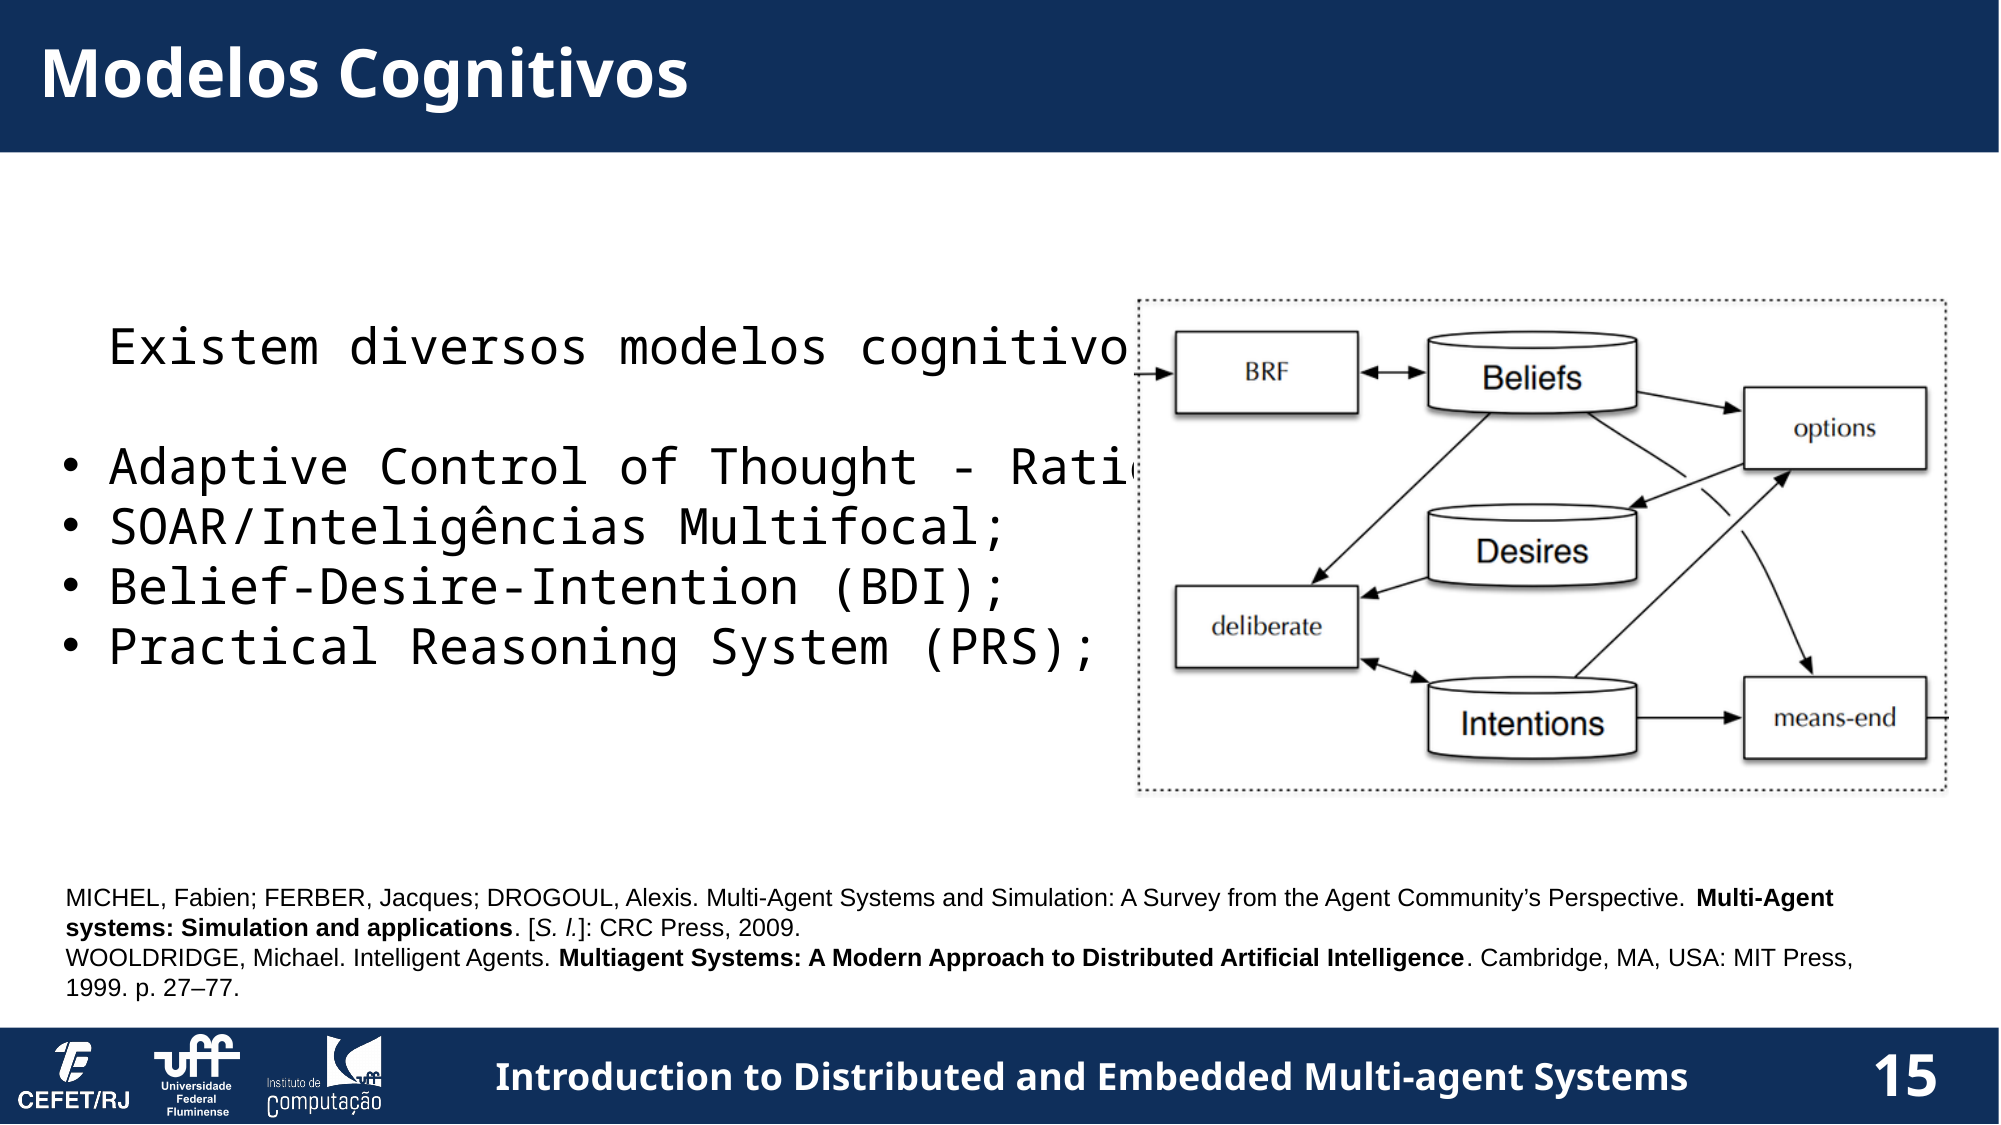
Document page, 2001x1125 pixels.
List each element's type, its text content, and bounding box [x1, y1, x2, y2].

picture [1133, 289, 1949, 798]
picture [265, 1039, 383, 1118]
picture [18, 1021, 129, 1125]
picture [153, 1039, 241, 1121]
text_box MICHEL, Fabien; FERBER, Jacques; DROGOUL, Alexis. Multi-Agent Systems and Simulation: A Survey from the Agent Community’s Perspective. Multi-Agent systems: Simulation and applications. [S. l.]: CRC Press, 2009. WOOLDRIDGE, Michael. Intelligent Agents. Multiagent Systems: A Modern Approach to Distributed Artificial Intelligence. Cambridge, MA, USA: MIT Press, 1999. p. 27–77. [50, 874, 1939, 1039]
text_box Existem diversos modelos cognitivos: Adaptive Control of Thought - Rational; SOAR/Inteligências Multifocal; Belief-Desire-Intention (BDI); Practical Reasoning System (PRS); [47, 307, 1133, 682]
text_box Modelos Cognitivos [25, 23, 1999, 119]
